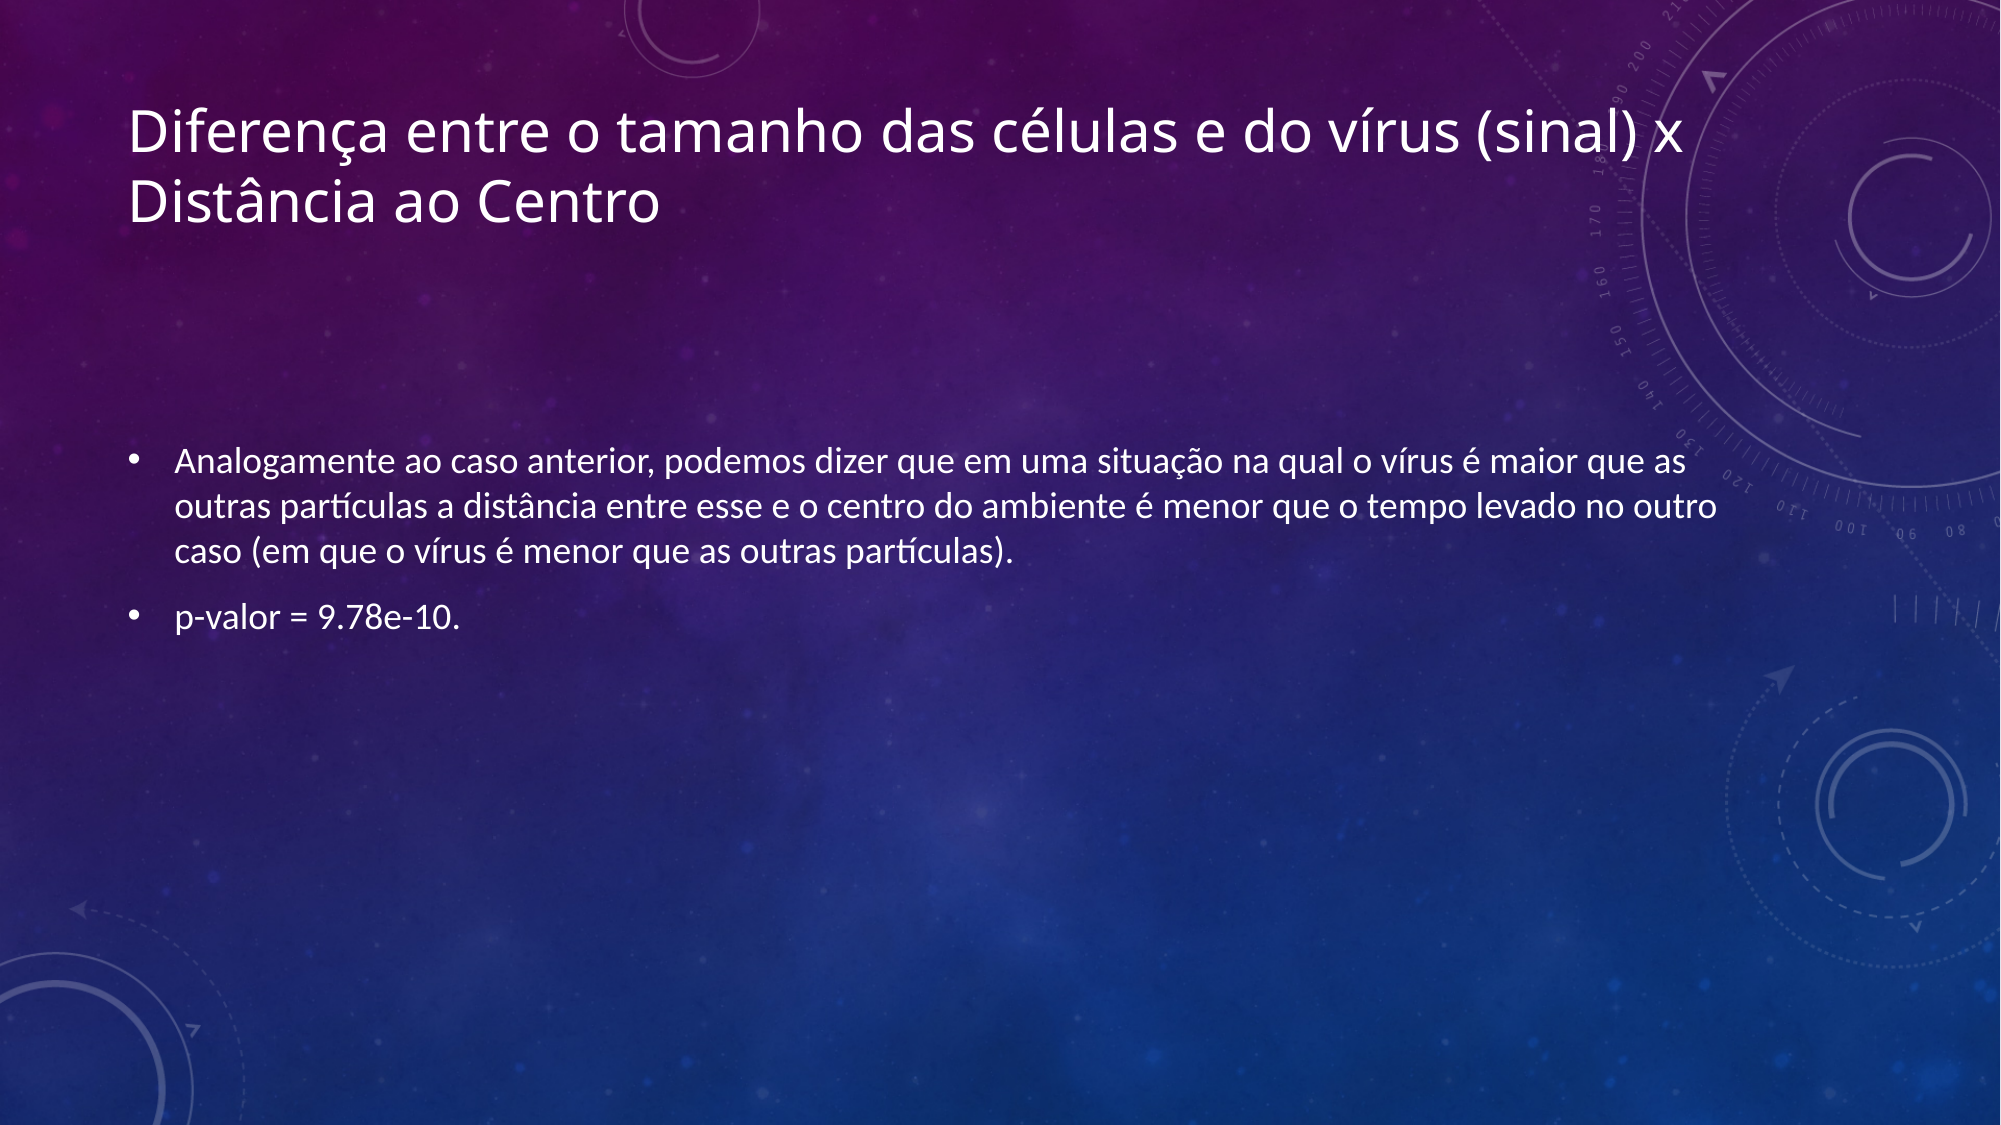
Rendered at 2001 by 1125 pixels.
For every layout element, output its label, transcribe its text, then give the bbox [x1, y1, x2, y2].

picture [0, 0, 2001, 1125]
list Analogamente ao caso anterior, podemos dizer que em uma situação na qual o vírus é maior que as outras partículas a distância entre esse e o centro do ambiente é menor que o tempo levado no outro caso (em que o vírus é menor que as outras partículas). p-valor = 9.78e-10. [112, 284, 1775, 869]
title Diferença entre o tamanho das células e do vírus (sinal) x Distância ao Centro [112, 45, 1775, 284]
